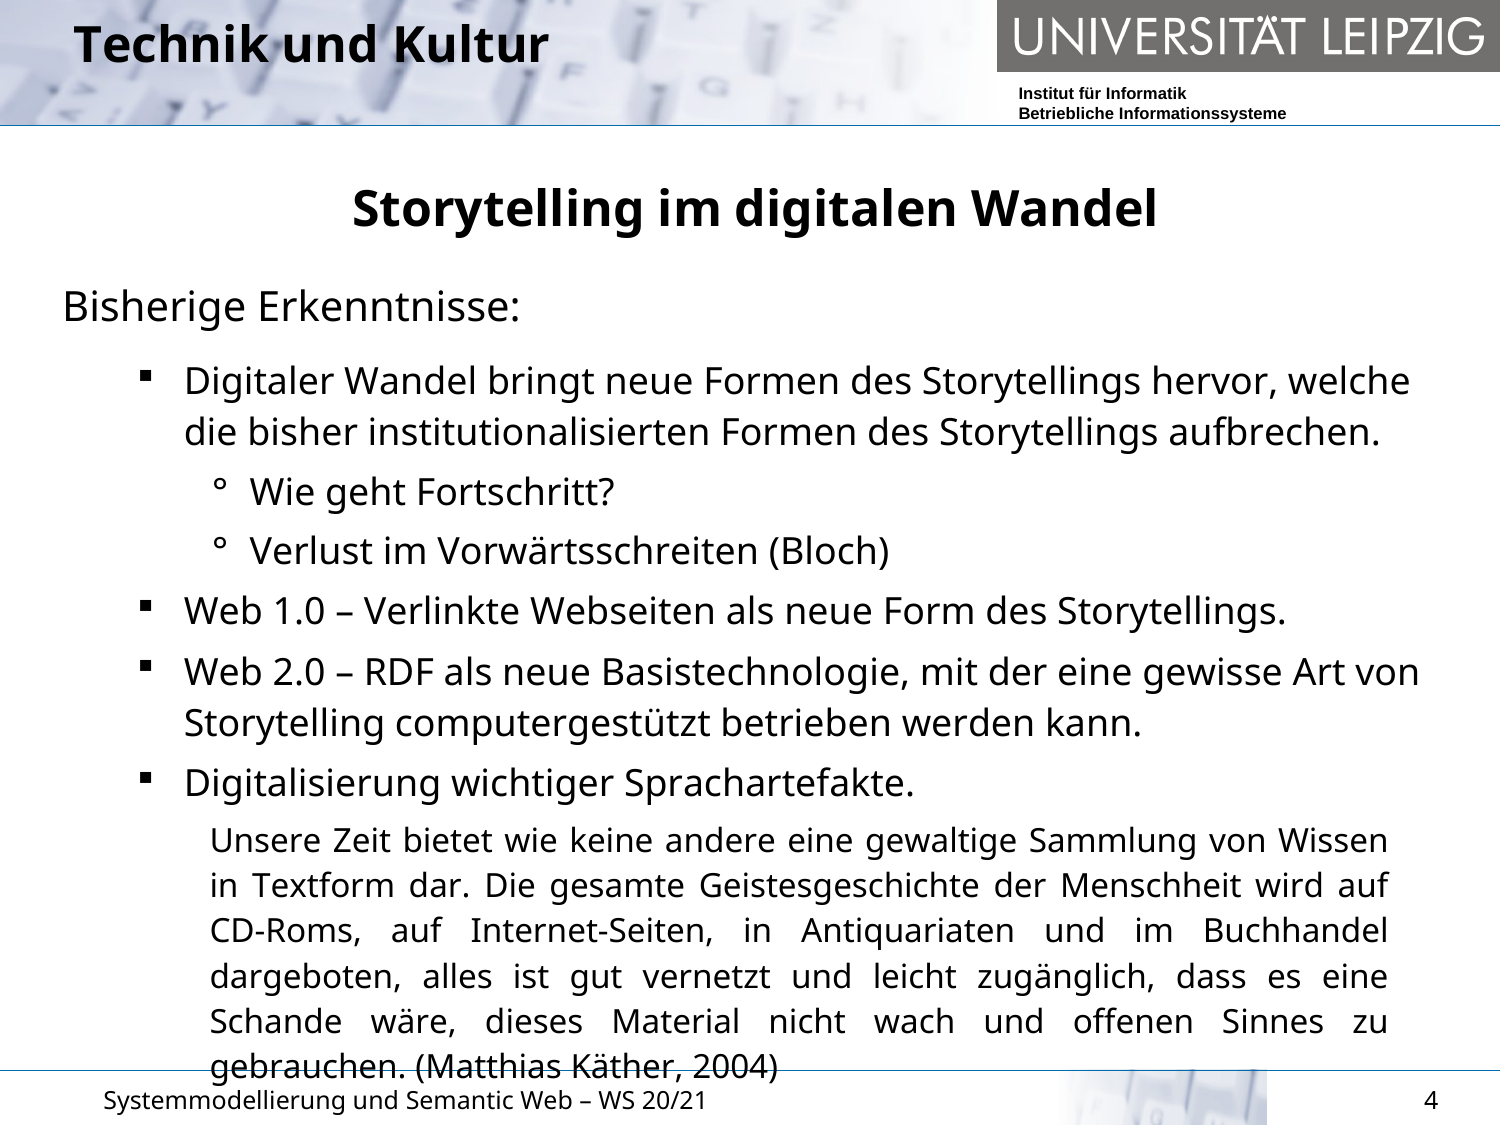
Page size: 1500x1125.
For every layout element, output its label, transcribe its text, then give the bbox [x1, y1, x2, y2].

text_box Technik und Kultur [58, 5, 566, 81]
picture [1057, 1071, 1267, 1125]
list Storytelling im digitalen Wandel Bisherige Erkenntnisse: Digitaler Wandel bringt neue Formen des Storytellings hervor, welche die bisher institutionalisierten Formen des Storytellings aufbrechen. Wie geht Fortschritt? Verlust im Vorwärtsschreiten (Bloch) Web 1.0 – Verlinkte Webseiten als neue Form des Storytellings. Web 2.0 – RDF als neue Basistechnologie, mit der eine gewisse Art von Storytelling computergestützt betrieben werden kann. Digitalisierung wichtiger Sprachartefakte. Unsere Zeit bietet wie keine andere eine gewaltige Sammlung von Wissen in Textform dar. Die gesamte Geistesgeschichte der Menschheit wird auf CD-Roms, auf Internet-Seiten, in Antiquariaten und im Buchhandel dargeboten, alles ist gut vernetzt und leicht zugänglich, dass es eine Schande wäre, dieses Material nicht wach und offenen Sinnes zu gebrauchen. (Matthias Käther, 2004) [47, 165, 1465, 1056]
picture [0, 0, 1500, 125]
